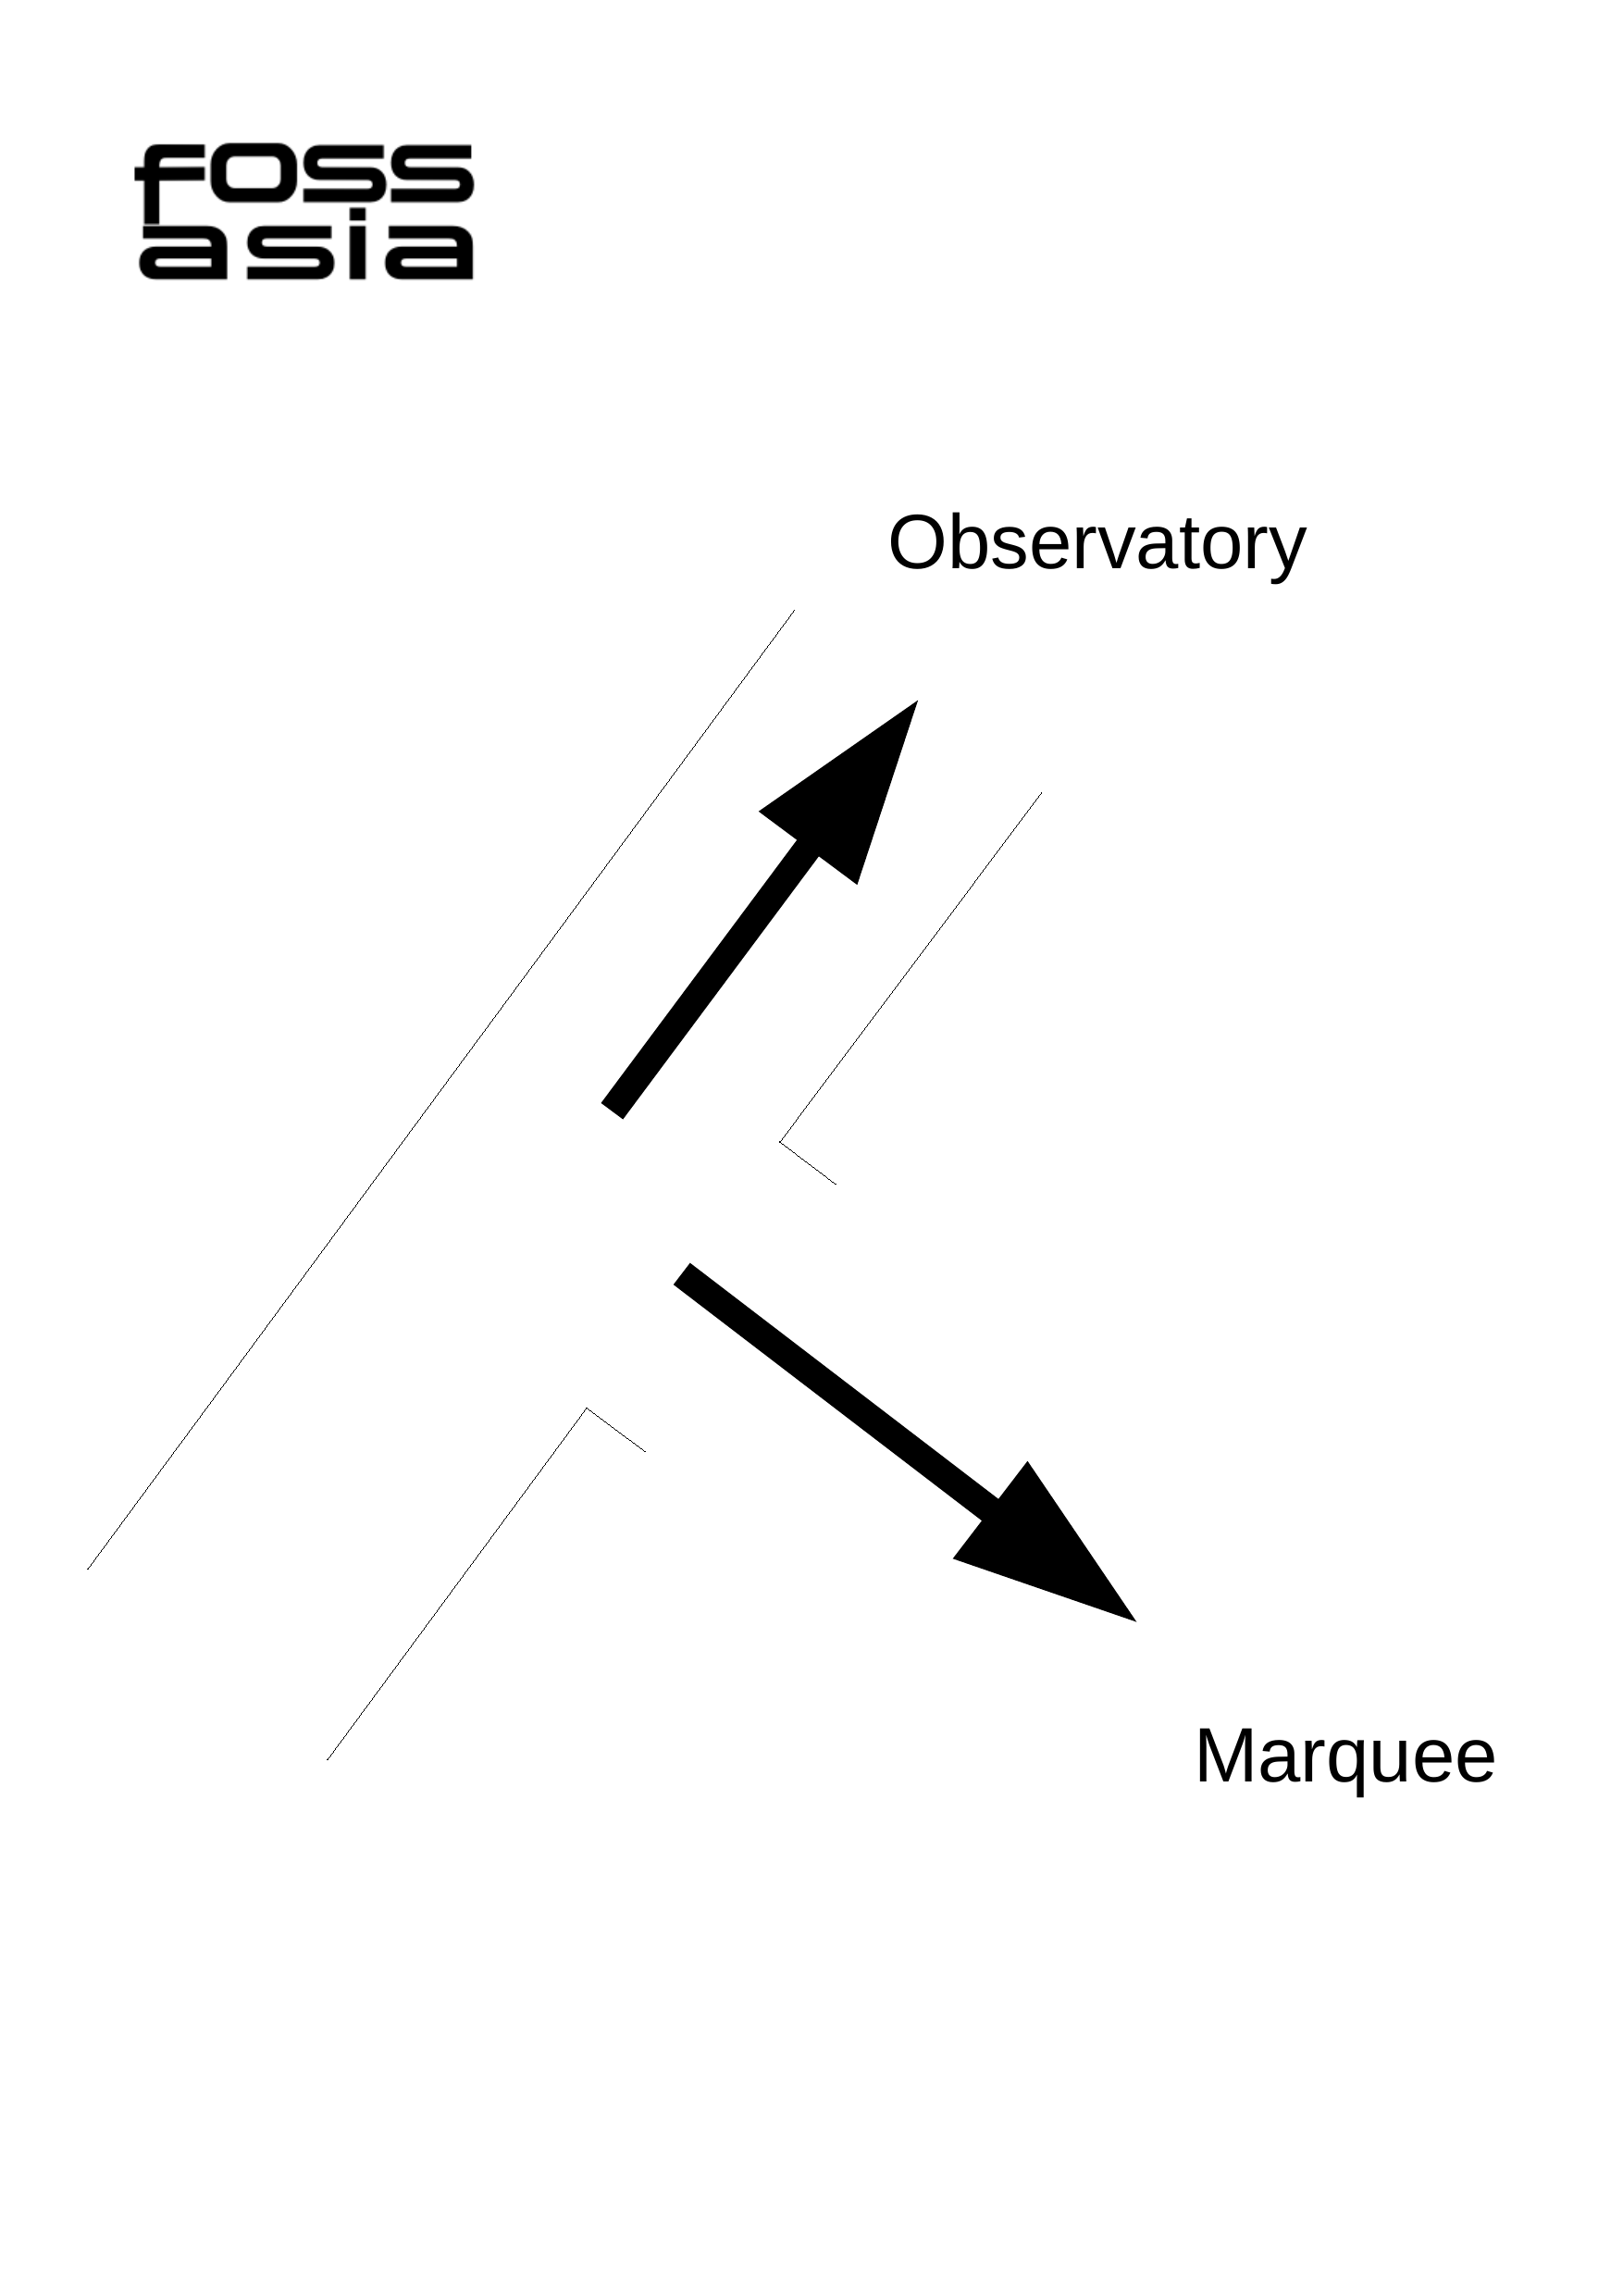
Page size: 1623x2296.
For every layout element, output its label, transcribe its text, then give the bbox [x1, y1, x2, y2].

text_box Observatory [873, 491, 1322, 592]
text_box Marquee [1180, 1705, 1512, 1806]
picture [130, 139, 480, 285]
